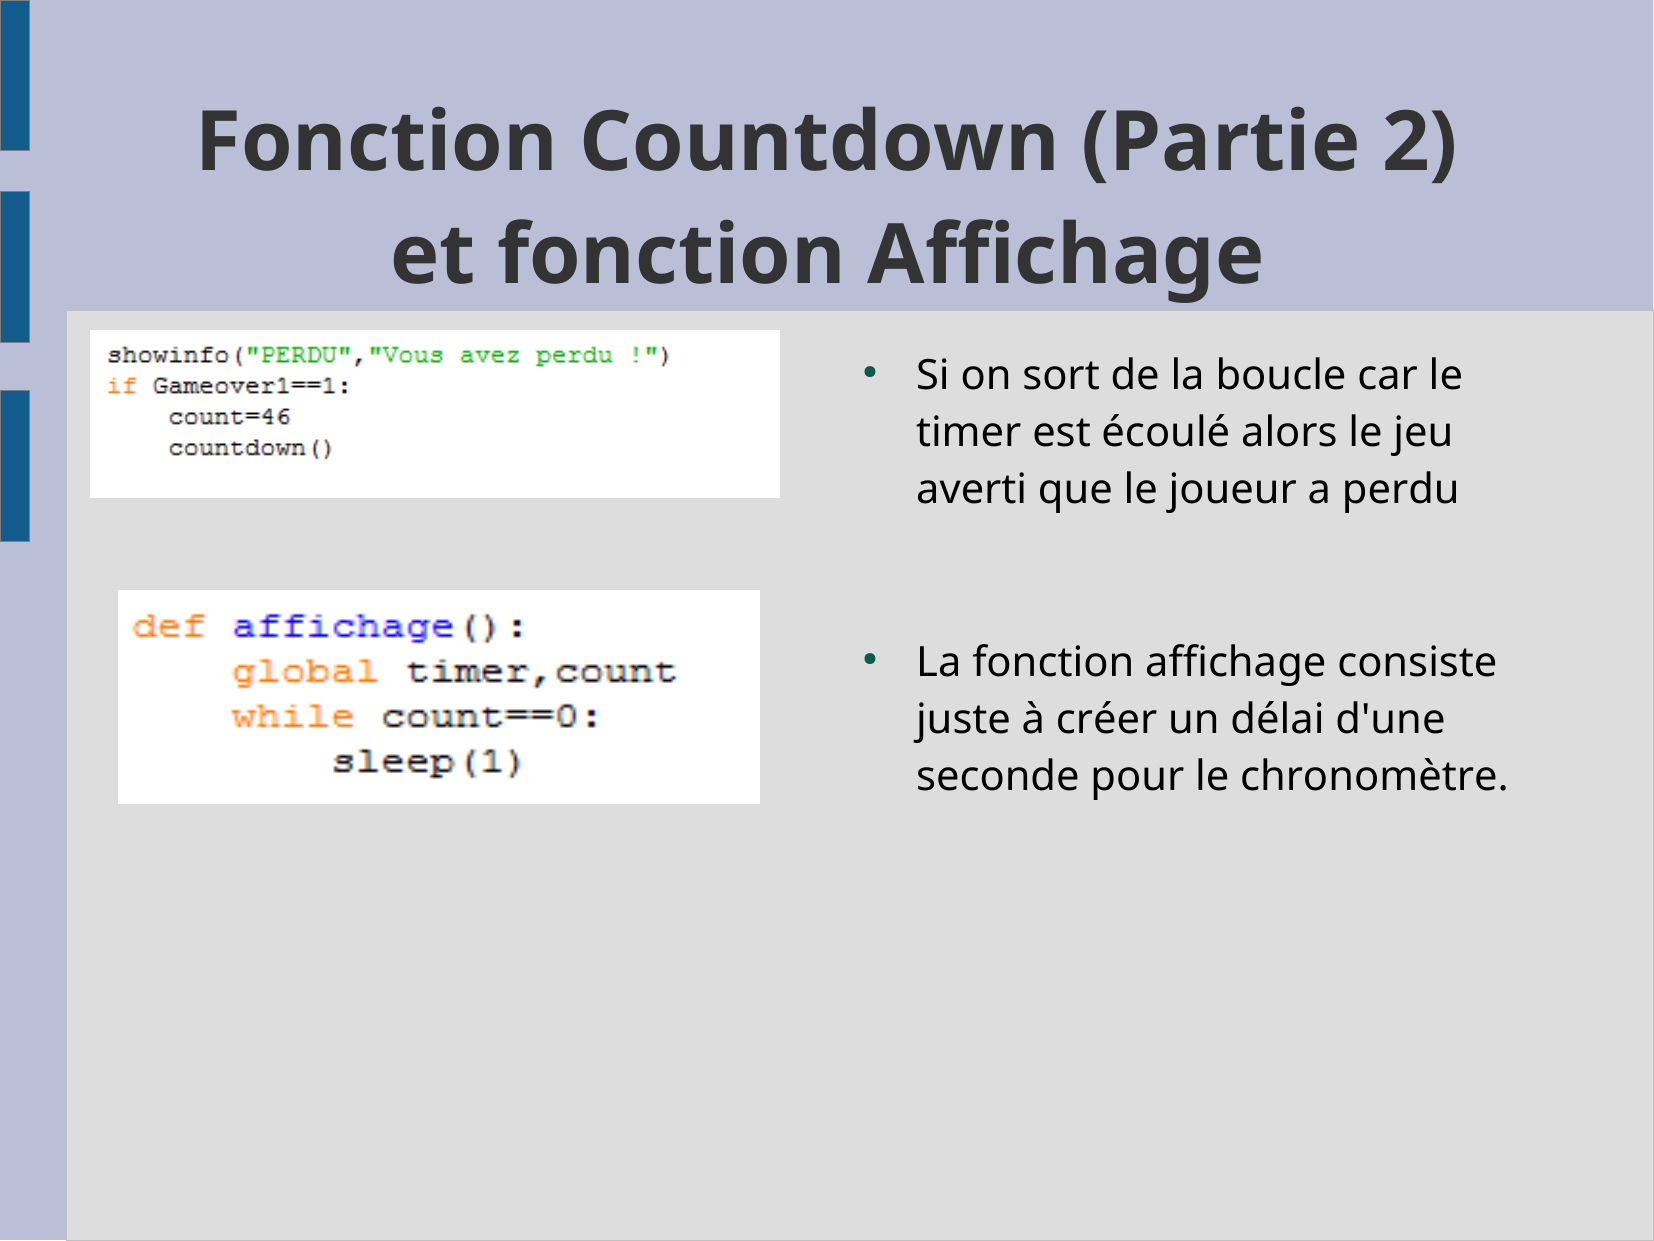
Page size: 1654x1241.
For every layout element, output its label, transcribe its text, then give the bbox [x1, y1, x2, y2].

picture [90, 330, 780, 498]
list Si on sort de la boucle car le timer est écoulé alors le jeu averti que le joueur a perdu La fonction affichage consiste juste à créer un délai d'une seconde pour le chronomètre. [845, 344, 1535, 886]
title Fonction Countdown (Partie 2) et fonction Affichage [121, 89, 1534, 300]
picture [118, 590, 760, 804]
